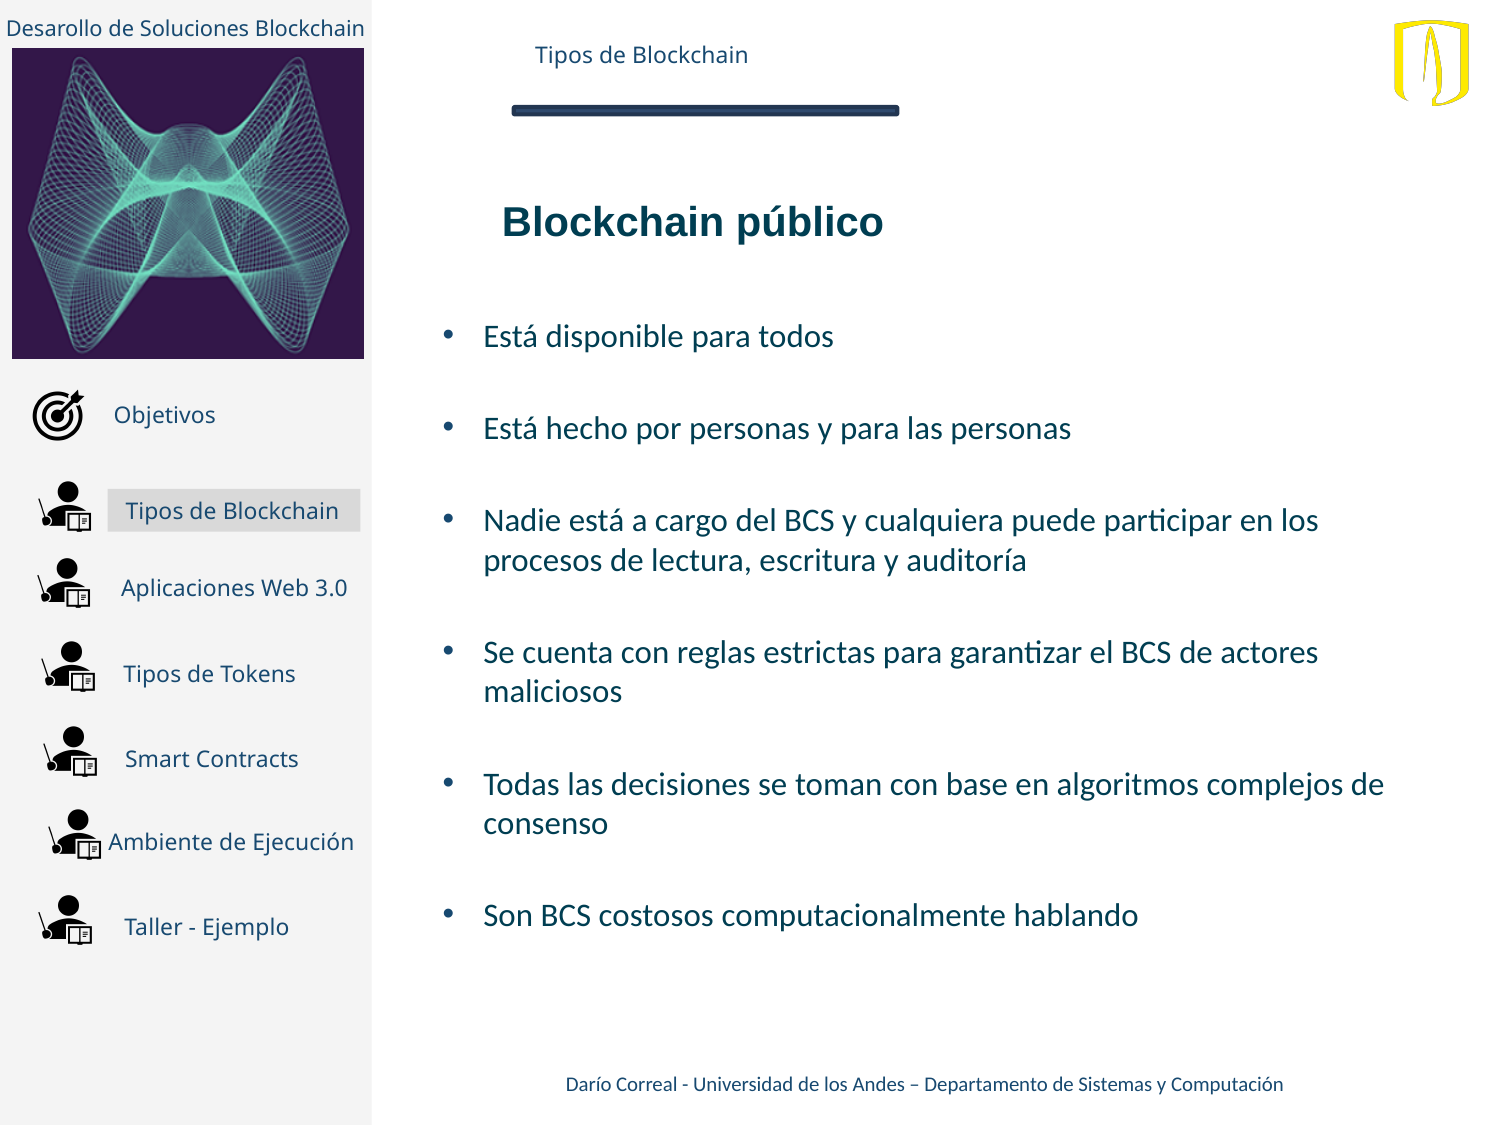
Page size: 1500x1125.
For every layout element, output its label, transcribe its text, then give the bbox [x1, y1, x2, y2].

picture [37, 886, 100, 948]
picture [47, 800, 109, 863]
text_box Tipos de Blockchain [110, 489, 355, 532]
picture [36, 549, 98, 611]
picture [37, 472, 99, 535]
list Está disponible para todos Está hecho por personas y para las personas Nadie está a cargo del BCS y cualquiera puede participar en los procesos de lectura, escritura y auditoría Se cuenta con reglas estrictas para garantizar el BCS de actores maliciosos Todas las decisiones se toman con base en algoritmos complejos de consenso Son BCS costosos computacionalmente hablando [442, 314, 1447, 940]
text_box Tipos de Tokens [108, 652, 312, 695]
text_box [513, 107, 898, 115]
picture [27, 384, 90, 446]
text_box Smart Contracts [110, 737, 314, 780]
text_box Aplicaciones Web 3.0 [106, 566, 363, 609]
picture [12, 48, 364, 359]
picture [42, 717, 105, 780]
picture [1387, 19, 1476, 107]
picture [40, 632, 103, 695]
text_box Objetivos [98, 393, 231, 436]
text_box Ambiente de Ejecución [63, 820, 370, 863]
title Blockchain público [501, 184, 1341, 255]
text_box [107, 488, 361, 532]
text_box Taller - Ejemplo [109, 905, 305, 948]
text_box Tipos de Blockchain [520, 32, 764, 76]
text_box Darío Correal - Universidad de los Andes – Departamento de Sistemas y Computación [551, 1062, 1300, 1103]
